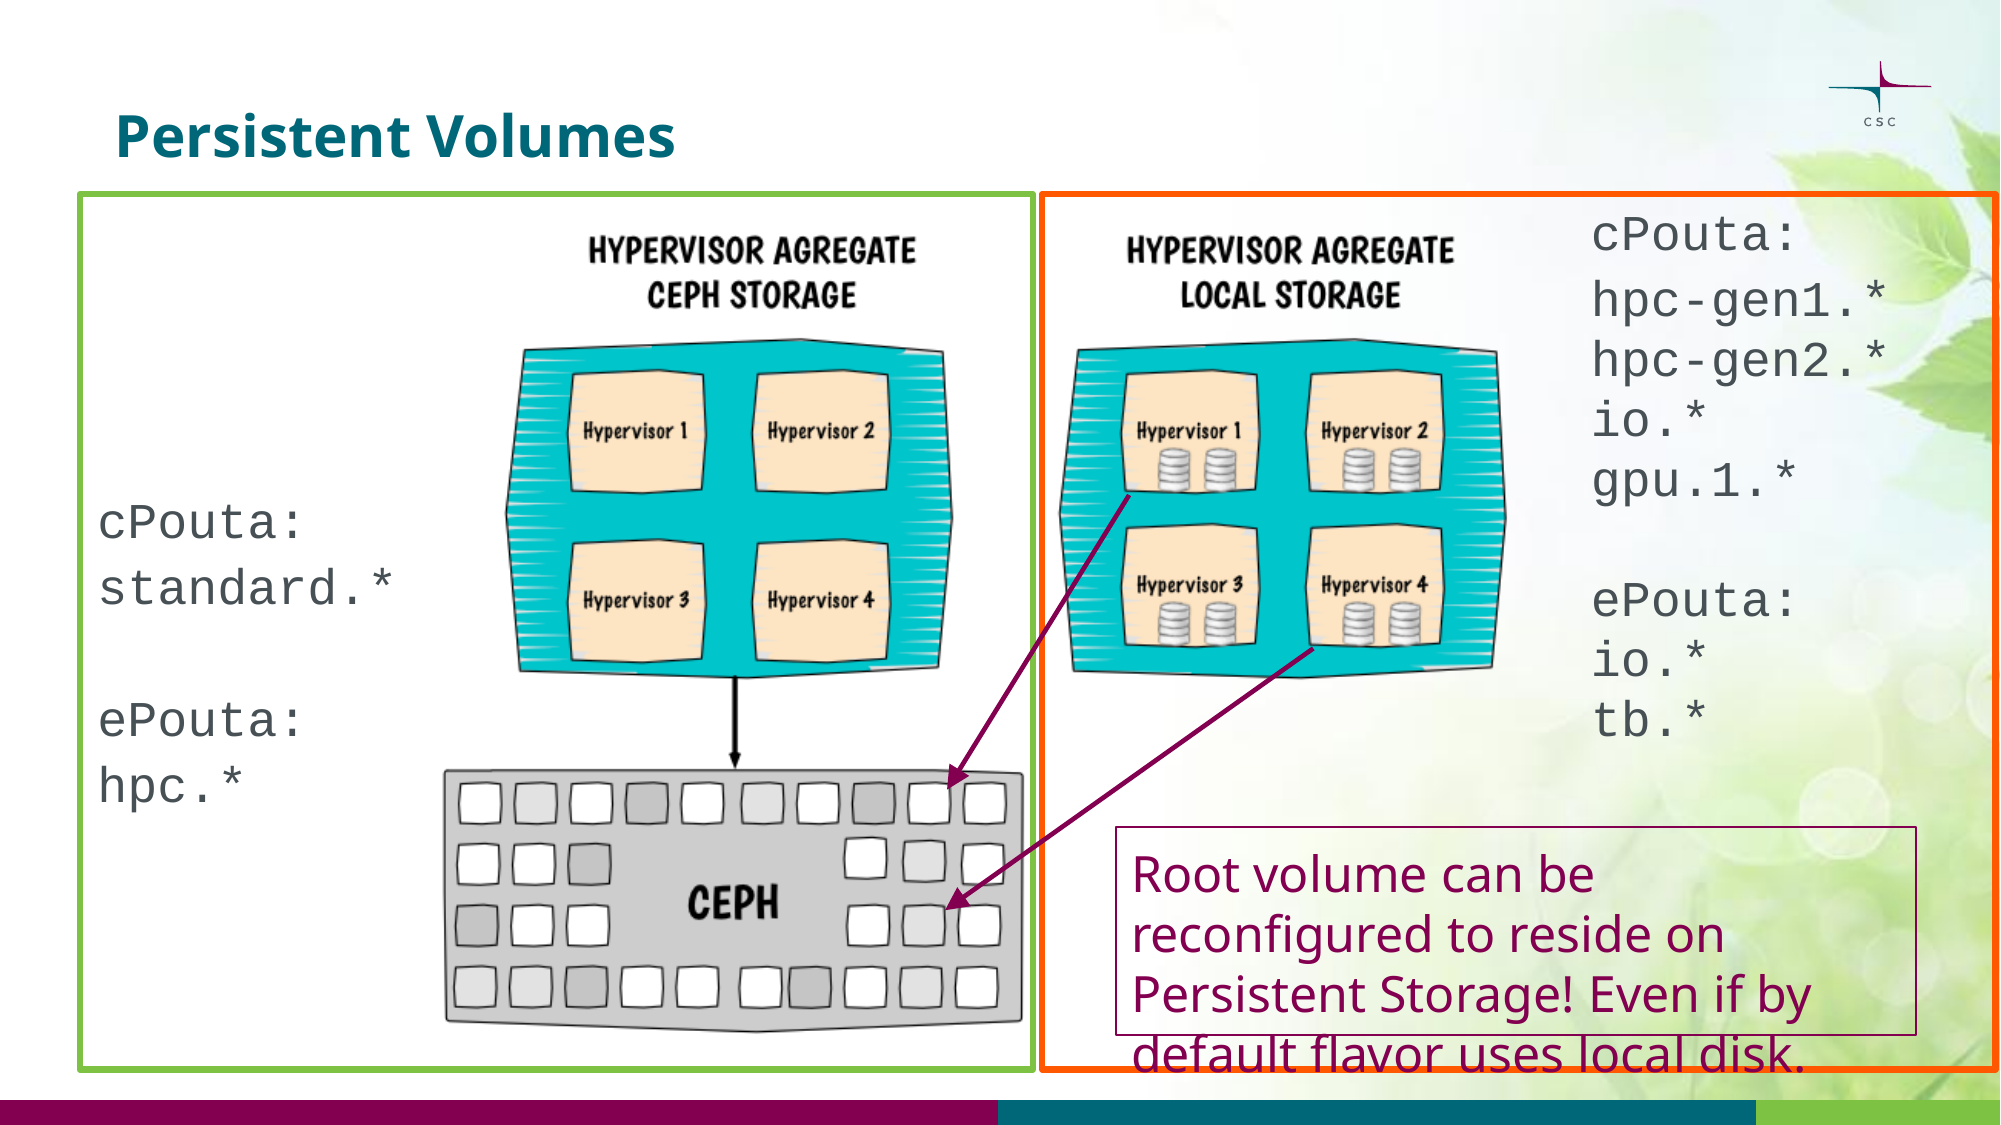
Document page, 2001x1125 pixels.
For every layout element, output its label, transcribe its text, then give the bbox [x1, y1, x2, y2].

list cPouta: standard.* ePouta: hpc.* [82, 474, 427, 555]
title Persistent Volumes [99, 40, 1794, 229]
list cPouta: hpc-gen1.* hpc-gen2.* io.* gpu.1.* ePouta: io.* tb.* [1575, 187, 1920, 714]
picture [0, 0, 2000, 1100]
text_box Root volume can be reconfigured to reside on Persistent Storage! Even if by default flavor uses local disk. [1116, 827, 1916, 1035]
